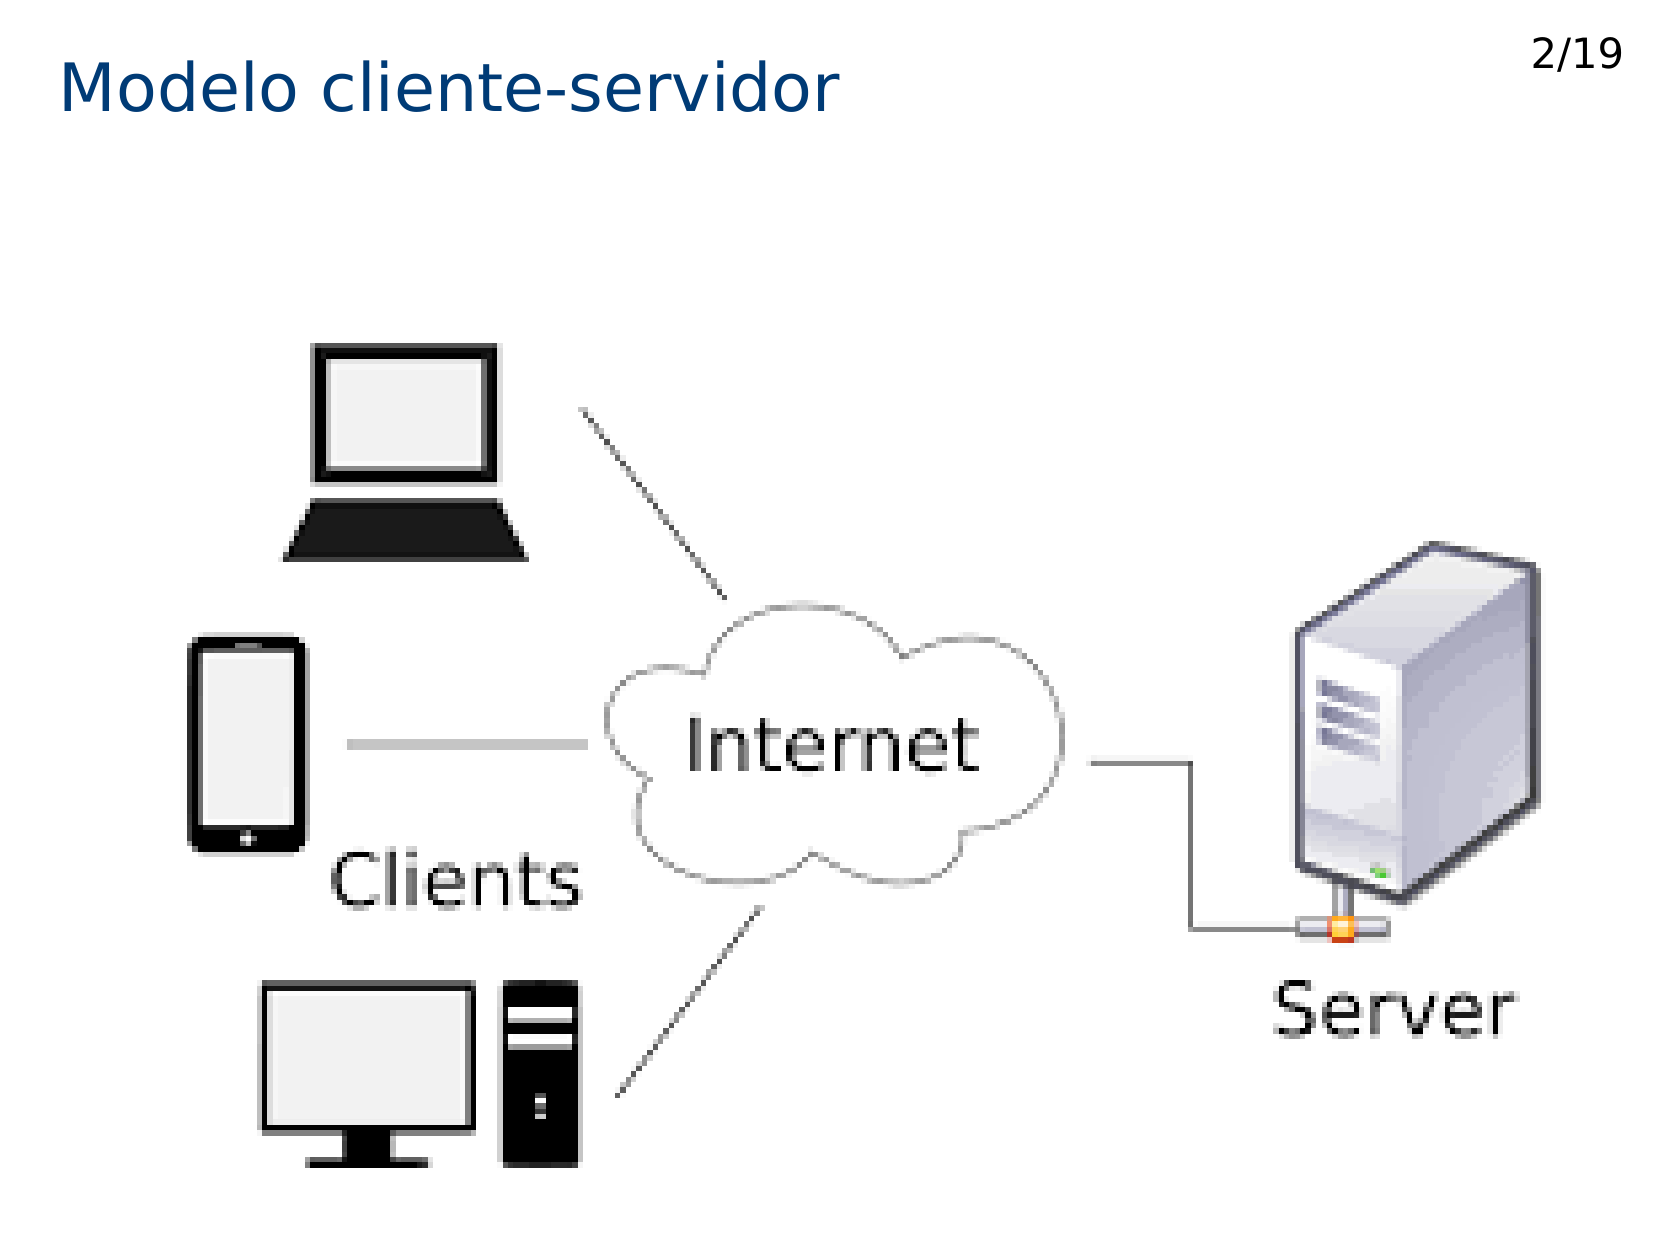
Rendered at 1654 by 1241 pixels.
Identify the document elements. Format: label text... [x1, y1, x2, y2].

picture [59, 279, 1611, 1211]
title Modelo cliente-servidor [59, 29, 1506, 148]
